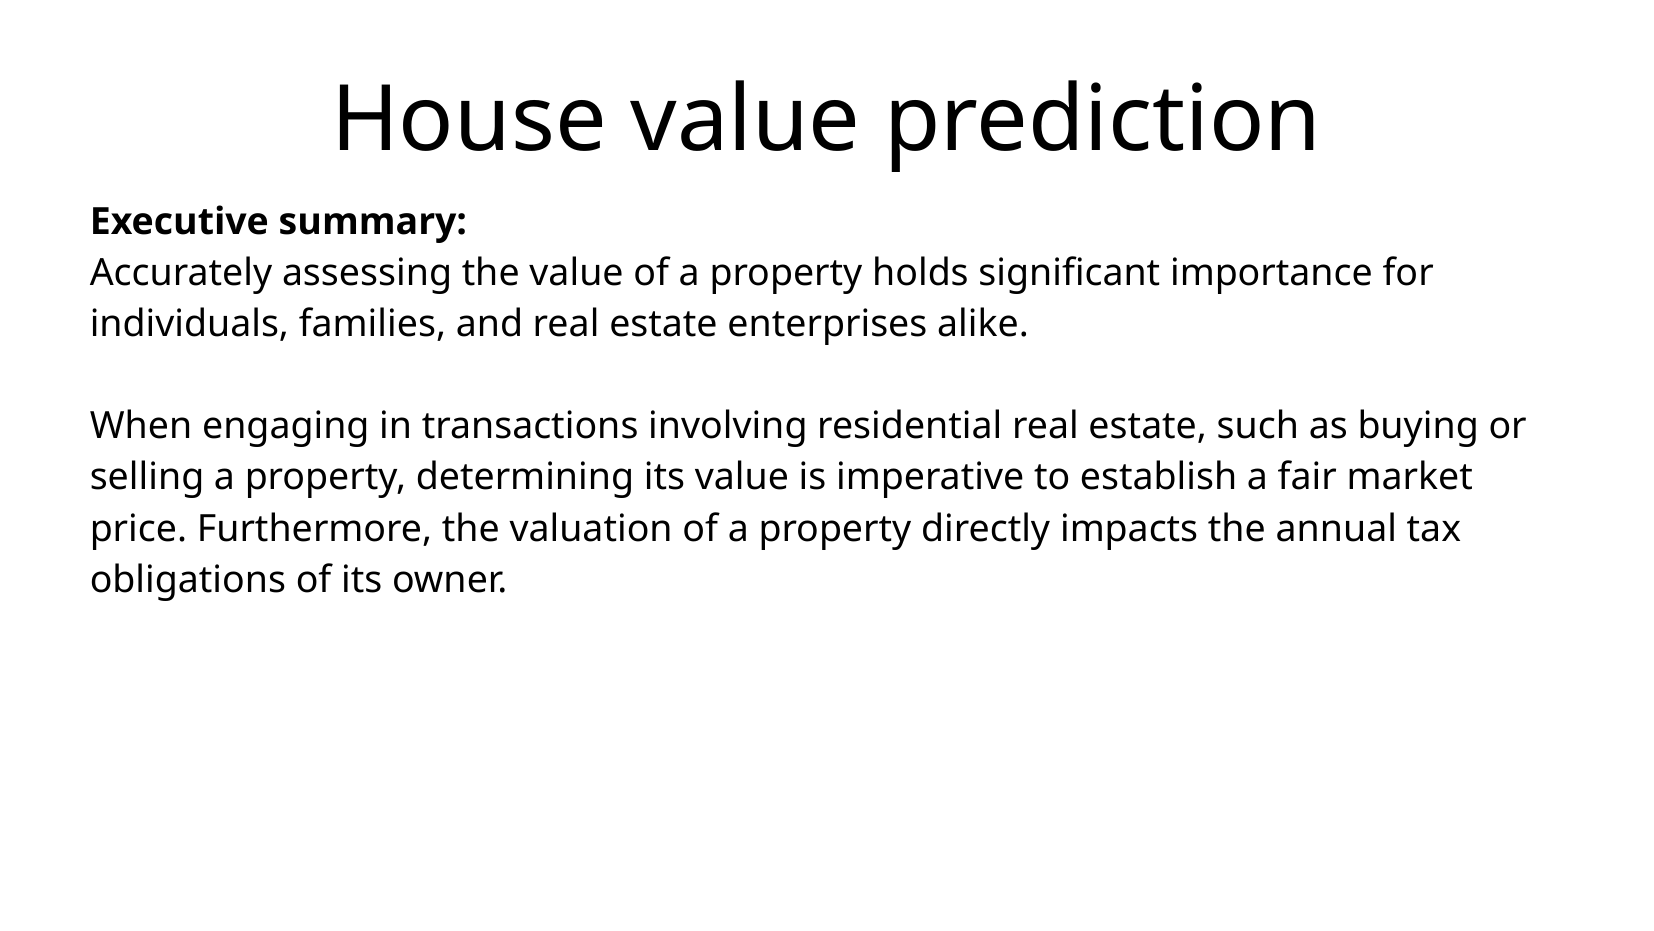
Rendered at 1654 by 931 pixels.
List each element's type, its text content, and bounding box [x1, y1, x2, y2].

text_box Executive summary: Accurately assessing the value of a property holds significant importance for individuals, families, and real estate enterprises alike. When engaging in transactions involving residential real estate, such as buying or selling a property, determining its value is imperative to establish a fair market price. Furthermore, the valuation of a property directly impacts the annual tax obligations of its owner. [75, 187, 1576, 590]
title House value prediction [82, 37, 1571, 187]
